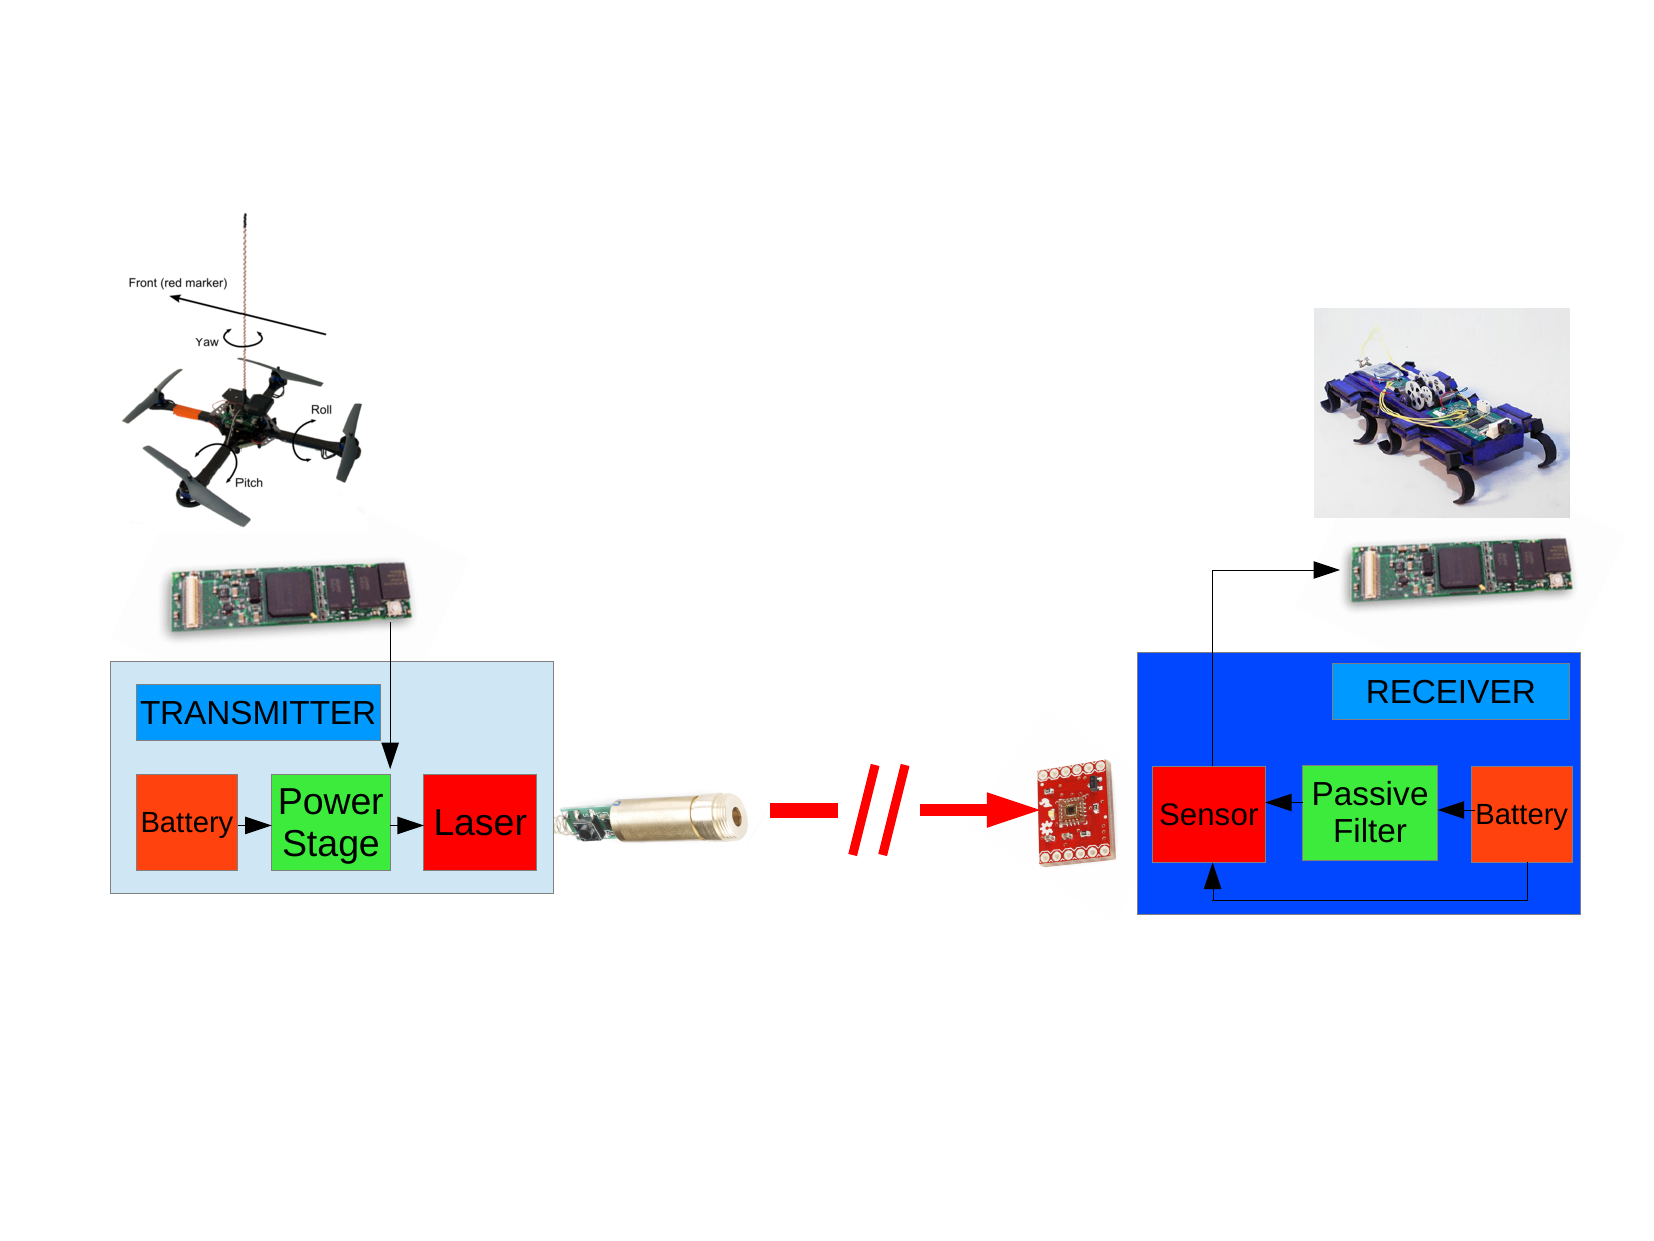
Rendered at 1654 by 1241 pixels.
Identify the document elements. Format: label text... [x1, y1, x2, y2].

text_box [1214, 803, 1527, 900]
picture [965, 707, 1137, 923]
text_box Battery [136, 774, 238, 871]
picture [554, 690, 780, 939]
text_box Laser [423, 774, 537, 871]
picture [1295, 308, 1626, 652]
text_box RECEIVER [1332, 663, 1570, 720]
text_box Passive Filter [1302, 765, 1438, 861]
text_box [1137, 652, 1581, 915]
text_box TRANSMITTER [136, 684, 381, 741]
picture [110, 209, 470, 661]
picture [980, 795, 986, 804]
text_box Battery [1471, 766, 1573, 863]
text_box [110, 661, 554, 894]
text_box Sensor [1152, 766, 1266, 863]
text_box Power Stage [271, 774, 391, 871]
